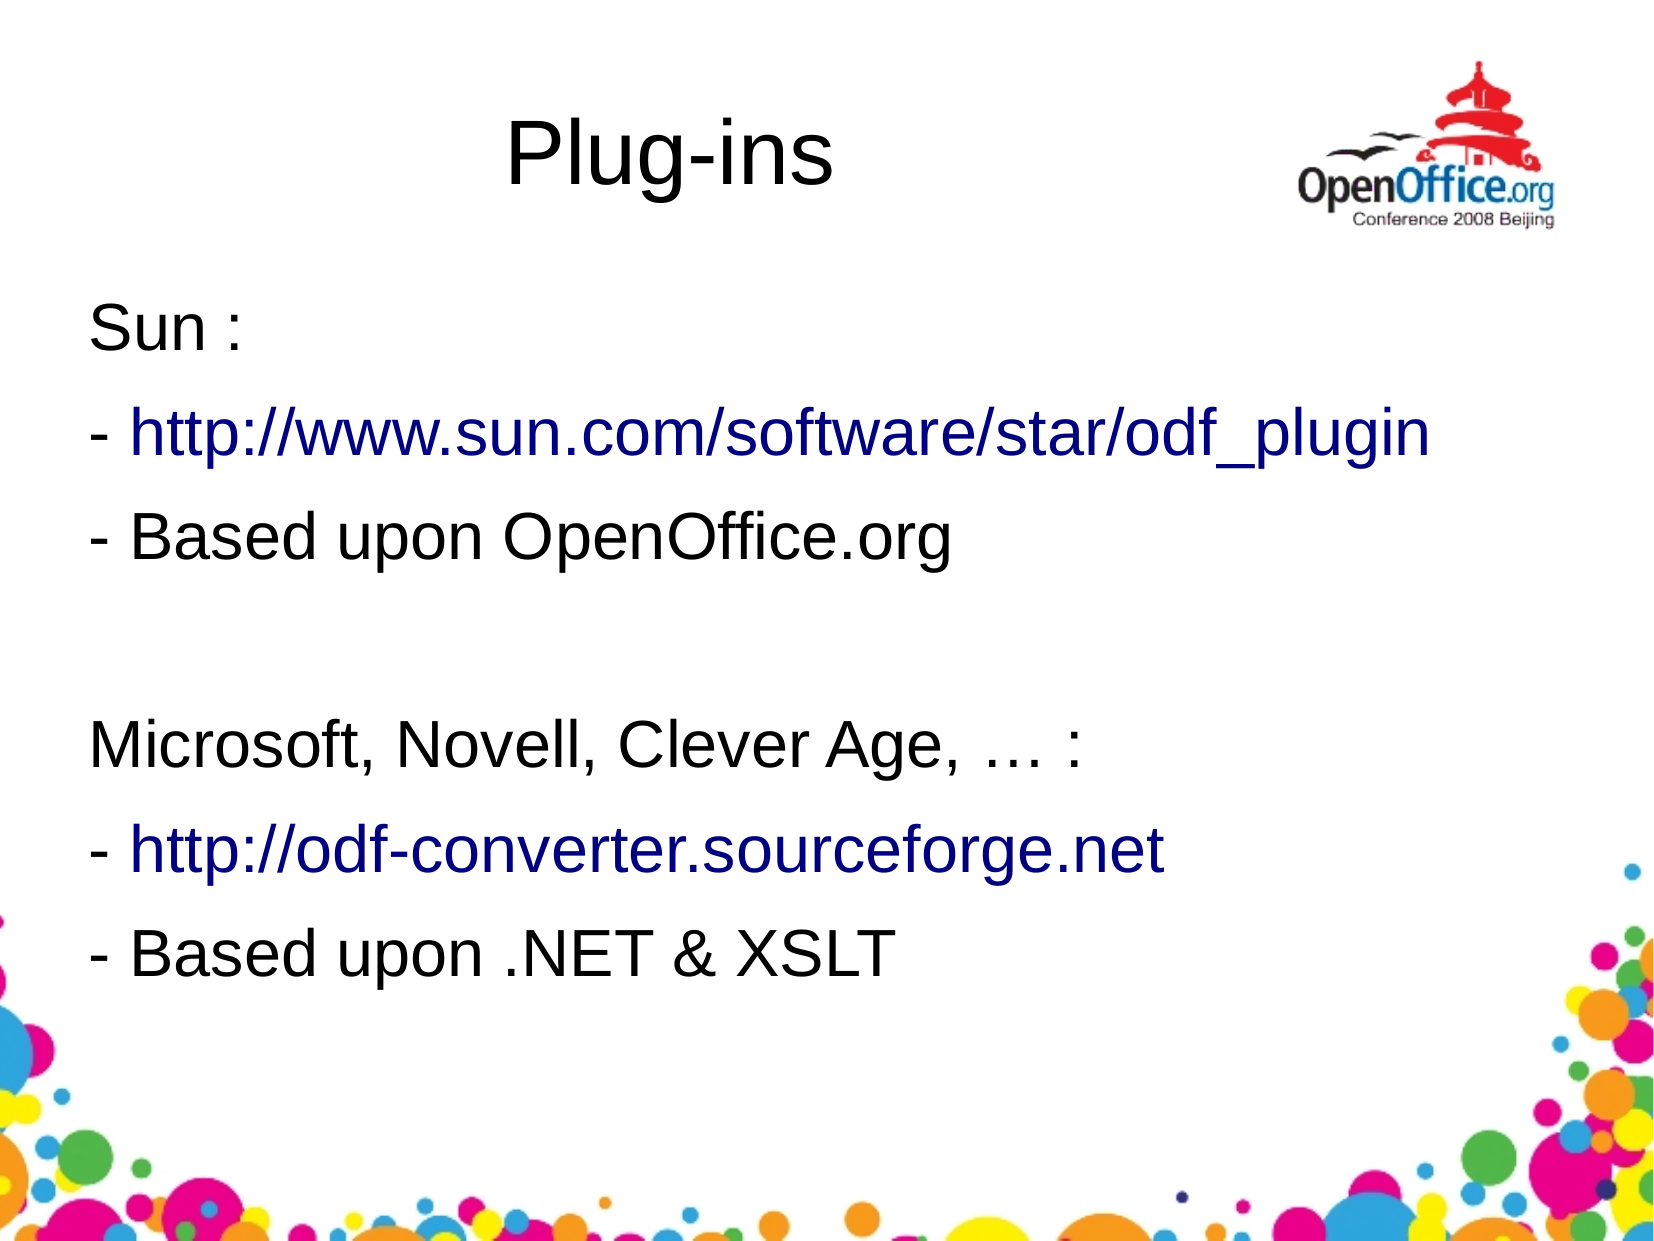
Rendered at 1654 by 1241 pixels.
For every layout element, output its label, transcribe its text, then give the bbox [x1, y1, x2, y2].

picture [1285, 51, 1569, 250]
picture [0, 810, 1654, 1241]
title Plug-ins [82, 49, 1258, 257]
list Sun : - http://www.sun.com/software/star/odf_plugin - Based upon OpenOffice.org Microsoft, Novell, Clever Age, … : - http://odf-converter.sourceforge.net - Based upon .NET & XSLT [88, 290, 1577, 1200]
